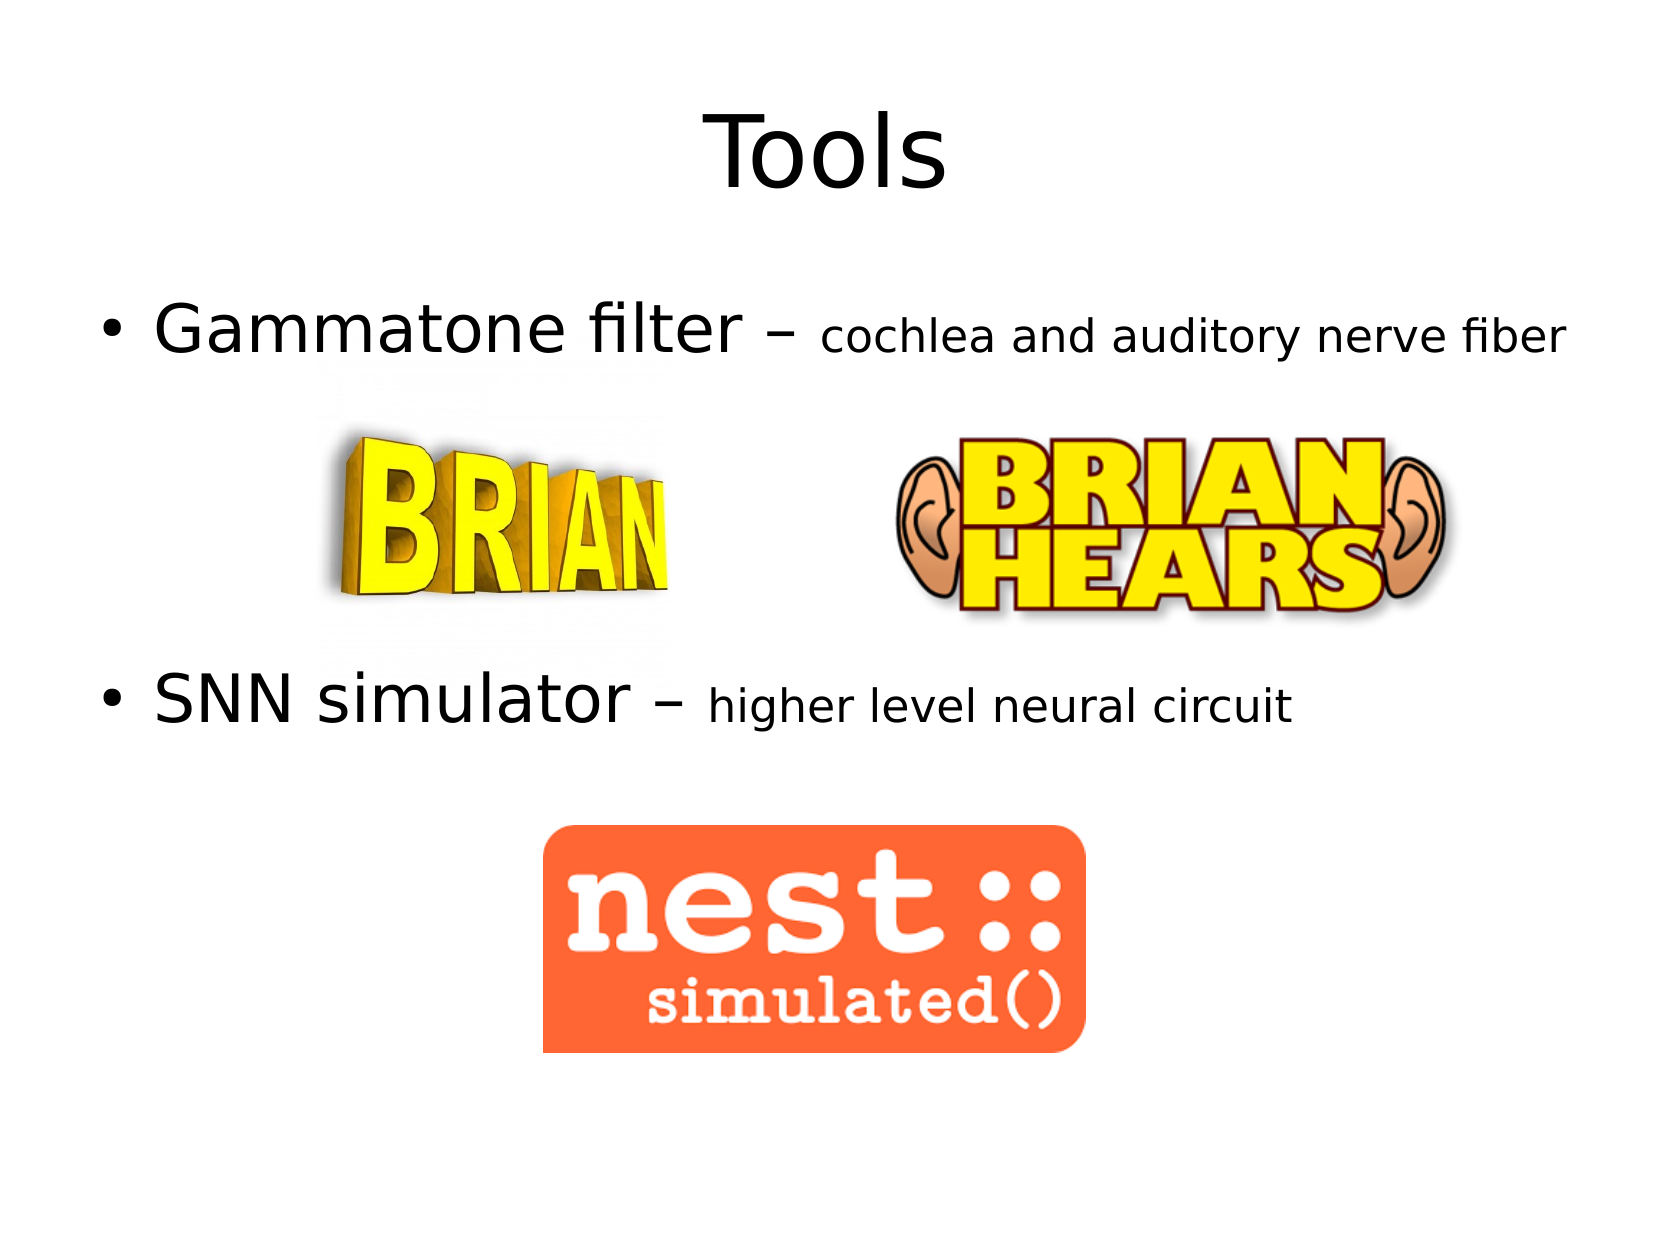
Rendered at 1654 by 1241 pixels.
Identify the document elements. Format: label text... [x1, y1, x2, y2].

picture [855, 419, 1462, 640]
picture [543, 825, 1086, 1053]
list Gammatone filter – cochlea and auditory nerve fiber SNN simulator – higher level neural circuit [82, 290, 1571, 1010]
title Tools [82, 49, 1571, 257]
